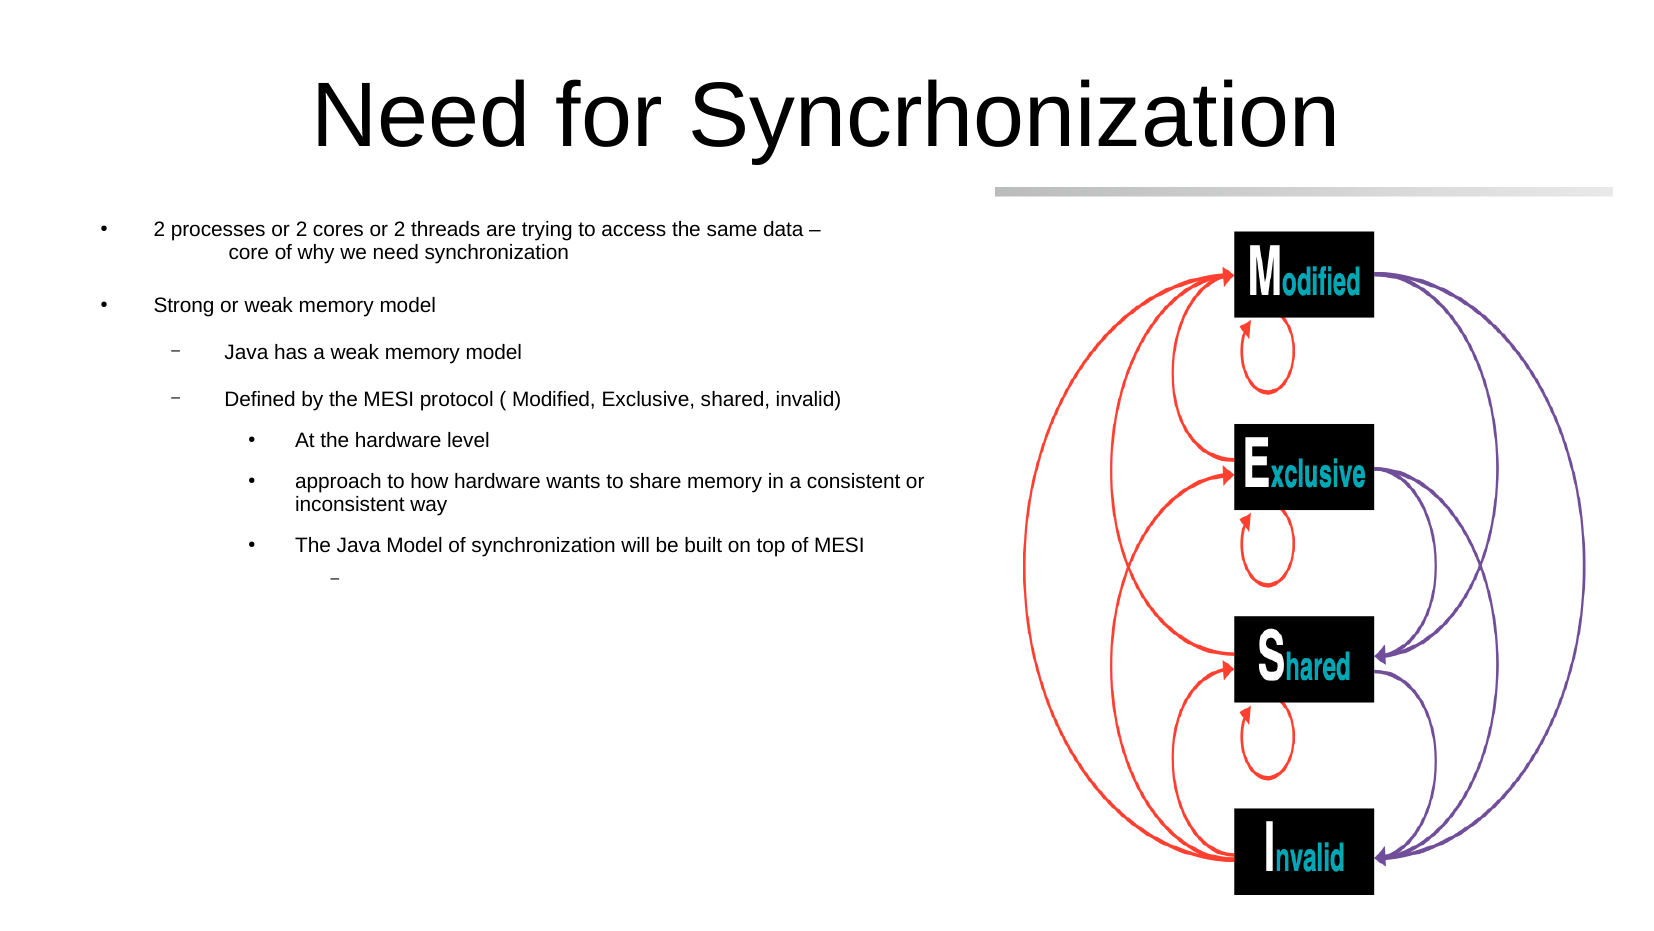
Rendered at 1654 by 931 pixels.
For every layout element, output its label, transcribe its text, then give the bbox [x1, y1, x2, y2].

picture [995, 187, 1613, 901]
list 2 processes or 2 cores or 2 threads are trying to access the same data – core of why we need synchronization Strong or weak memory model Java has a weak memory model Defined by the MESI protocol ( Modified, Exclusive, shared, invalid) At the hardware level approach to how hardware wants to share memory in a consistent or inconsistent way The Java Model of synchronization will be built on top of MESI [82, 217, 995, 758]
title Need for Syncrhonization [82, 37, 1571, 193]
